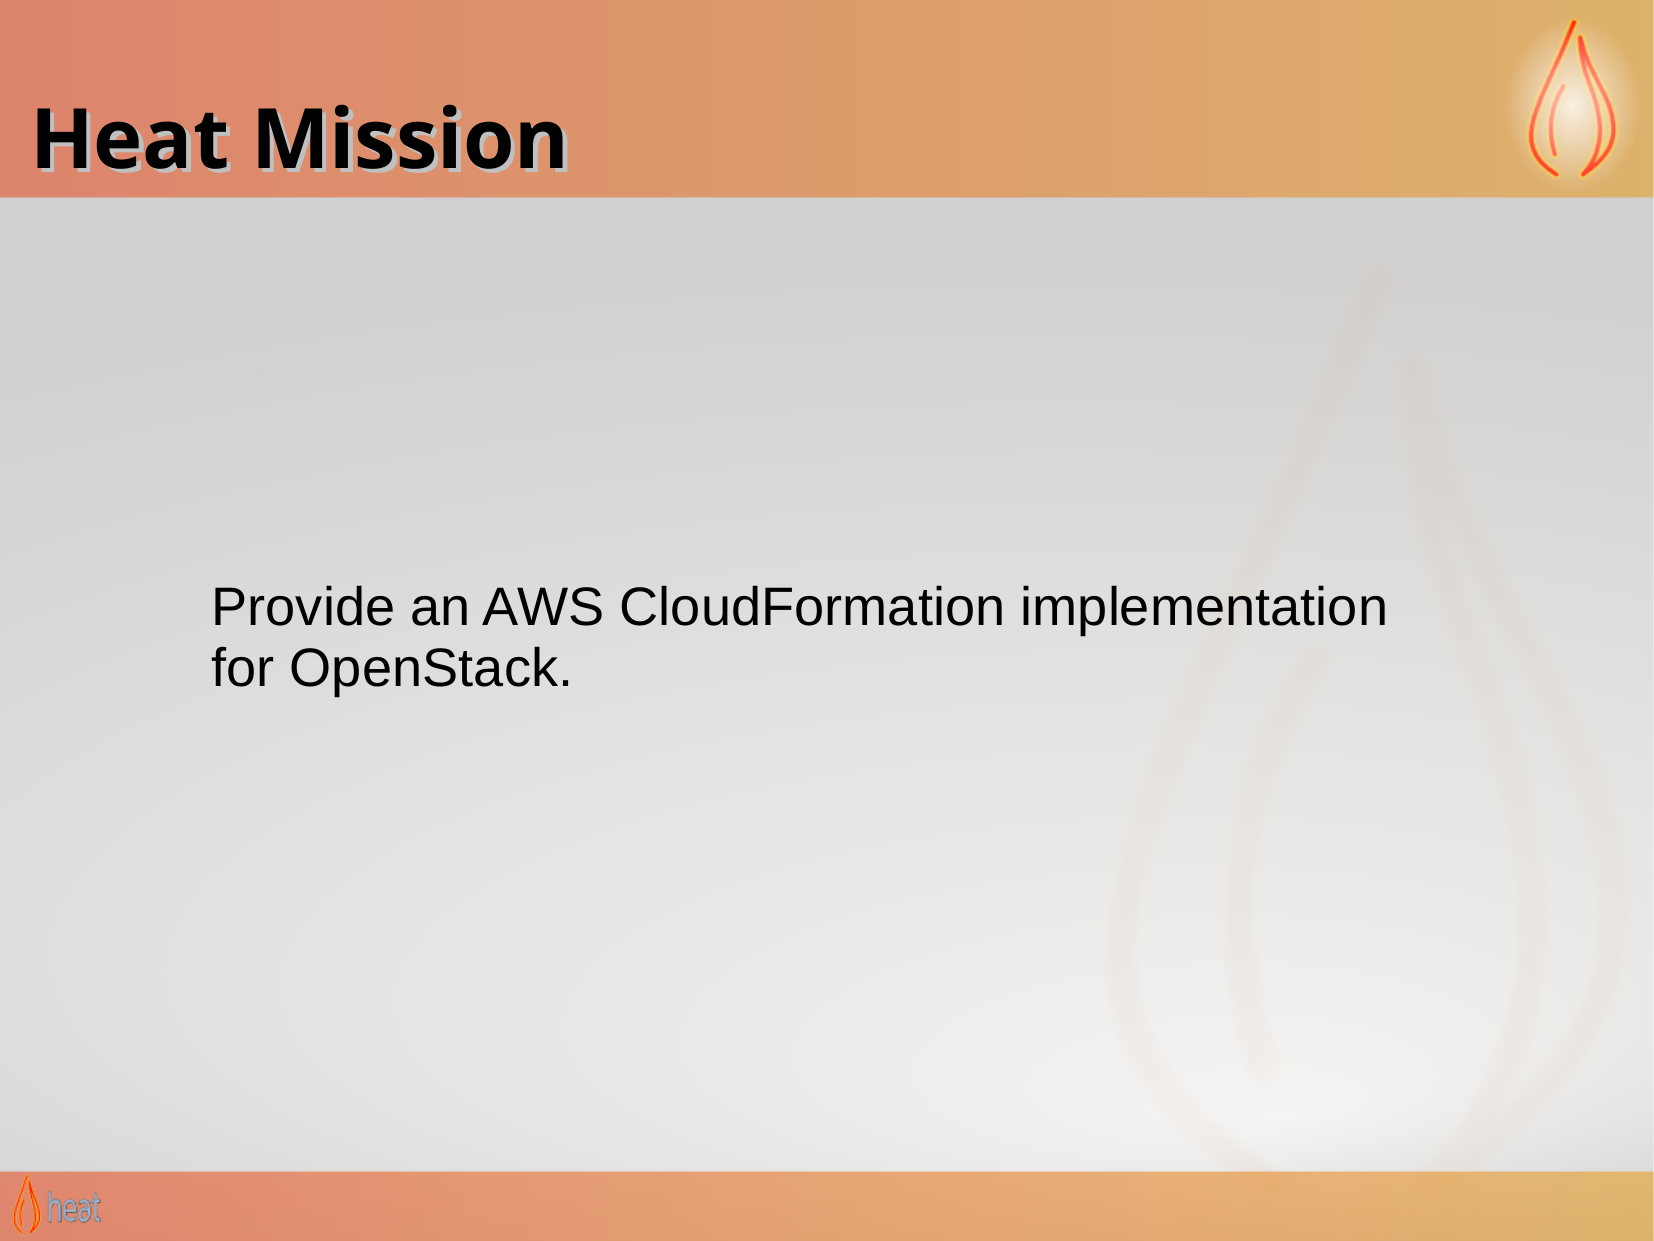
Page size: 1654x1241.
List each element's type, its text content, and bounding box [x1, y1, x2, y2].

title Heat Mission [30, 23, 1606, 249]
picture [0, 0, 1654, 1241]
text_box Provide an AWS CloudFormation implementation for OpenStack. [196, 569, 1411, 706]
